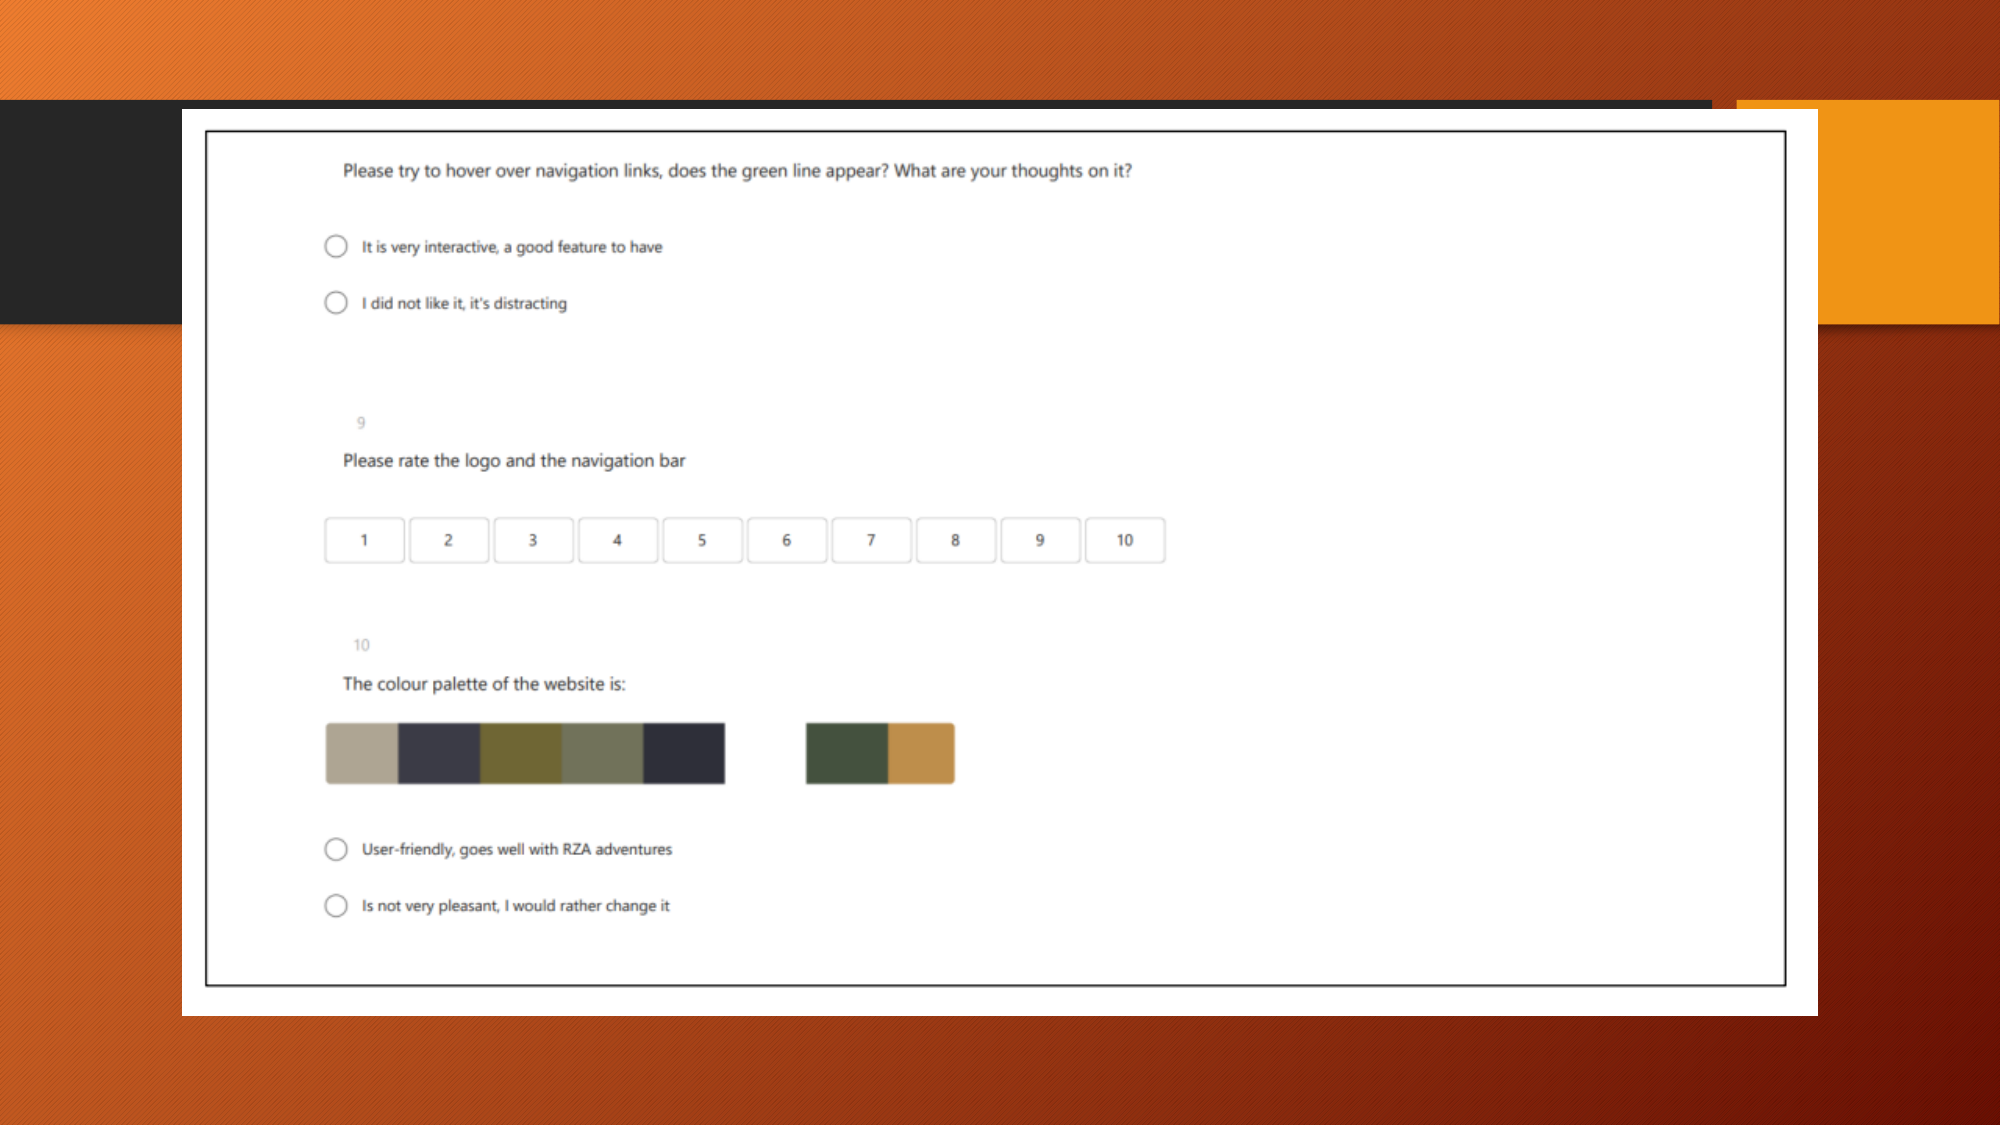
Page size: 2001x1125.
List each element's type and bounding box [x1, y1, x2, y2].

picture [0, 109, 2000, 1016]
